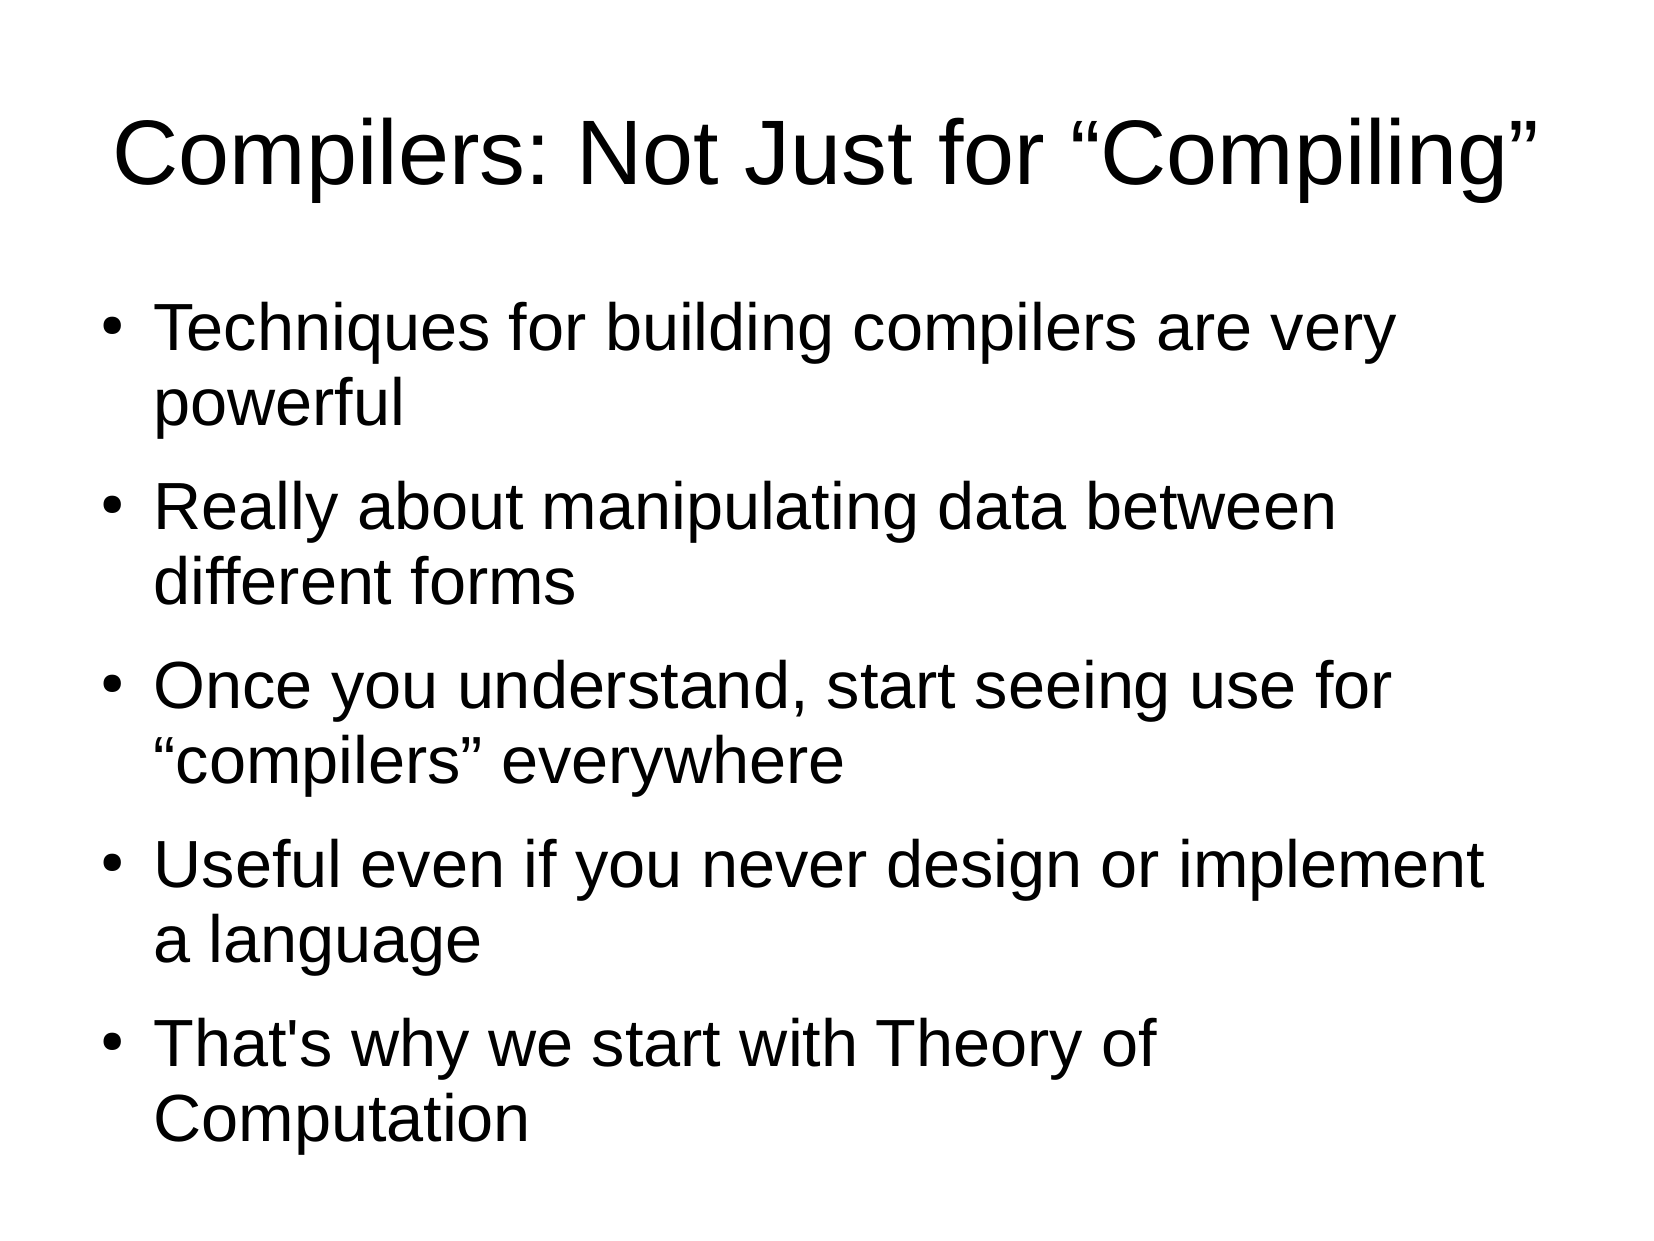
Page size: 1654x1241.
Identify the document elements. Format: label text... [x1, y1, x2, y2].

title Compilers: Not Just for “Compiling” [82, 49, 1571, 257]
list Techniques for building compilers are very powerful Really about manipulating data between different forms Once you understand, start seeing use for “compilers” everywhere Useful even if you never design or implement a language That's why we start with Theory of Computation [82, 290, 1538, 1171]
